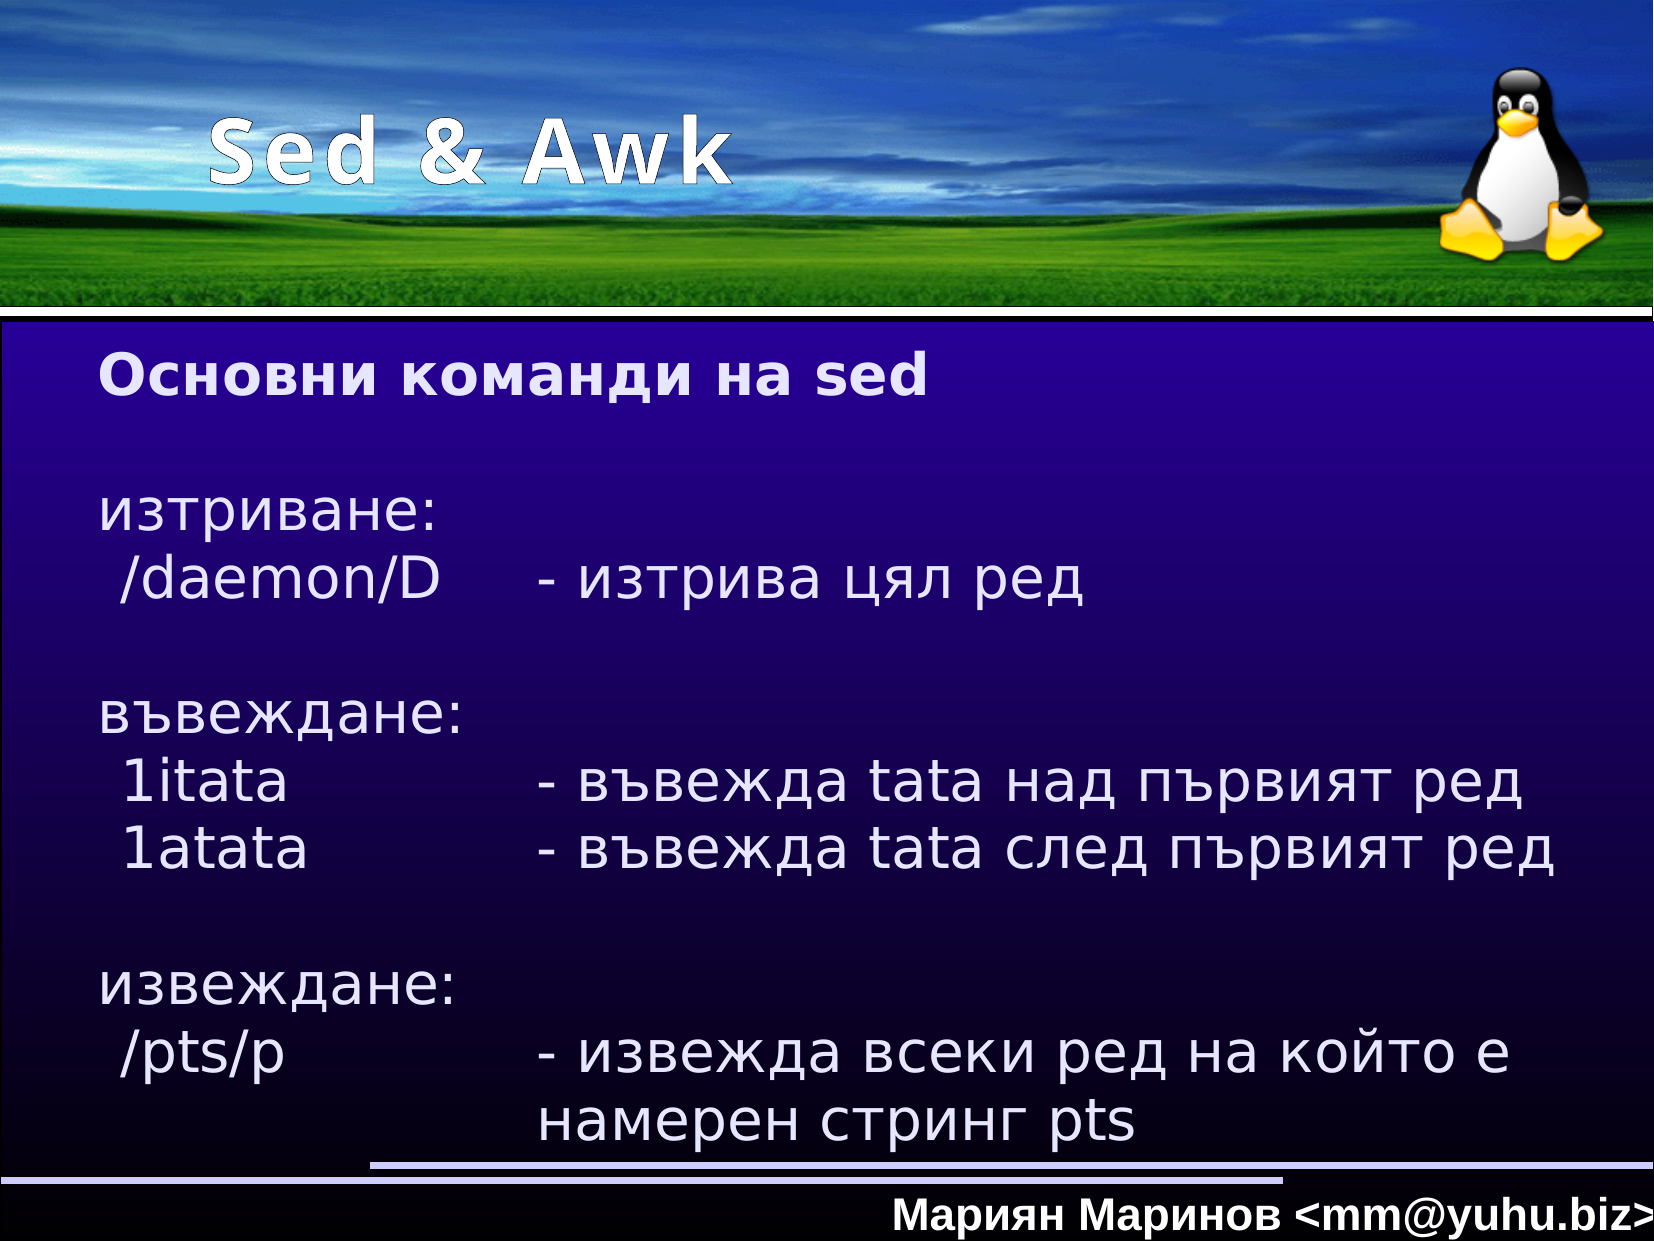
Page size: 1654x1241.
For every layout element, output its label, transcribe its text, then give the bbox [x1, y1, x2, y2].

text_box [0, 306, 1653, 317]
title Sed & Awk [206, 44, 1416, 252]
list Основни команди на sed изтриване: /daemon/D - изтрива цял ред въвеждане: 1itata - въвежда tata над първият ред 1аtata - въвежда tata след първият ред извеждане: /pts/p - извежда всеки ред на който е намерен стринг pts [25, 340, 1639, 1222]
text_box [0, 321, 1653, 1241]
text_box Мариян Маринов <mm@yuhu.biz> [891, 1189, 1653, 1241]
picture [0, 0, 1653, 306]
